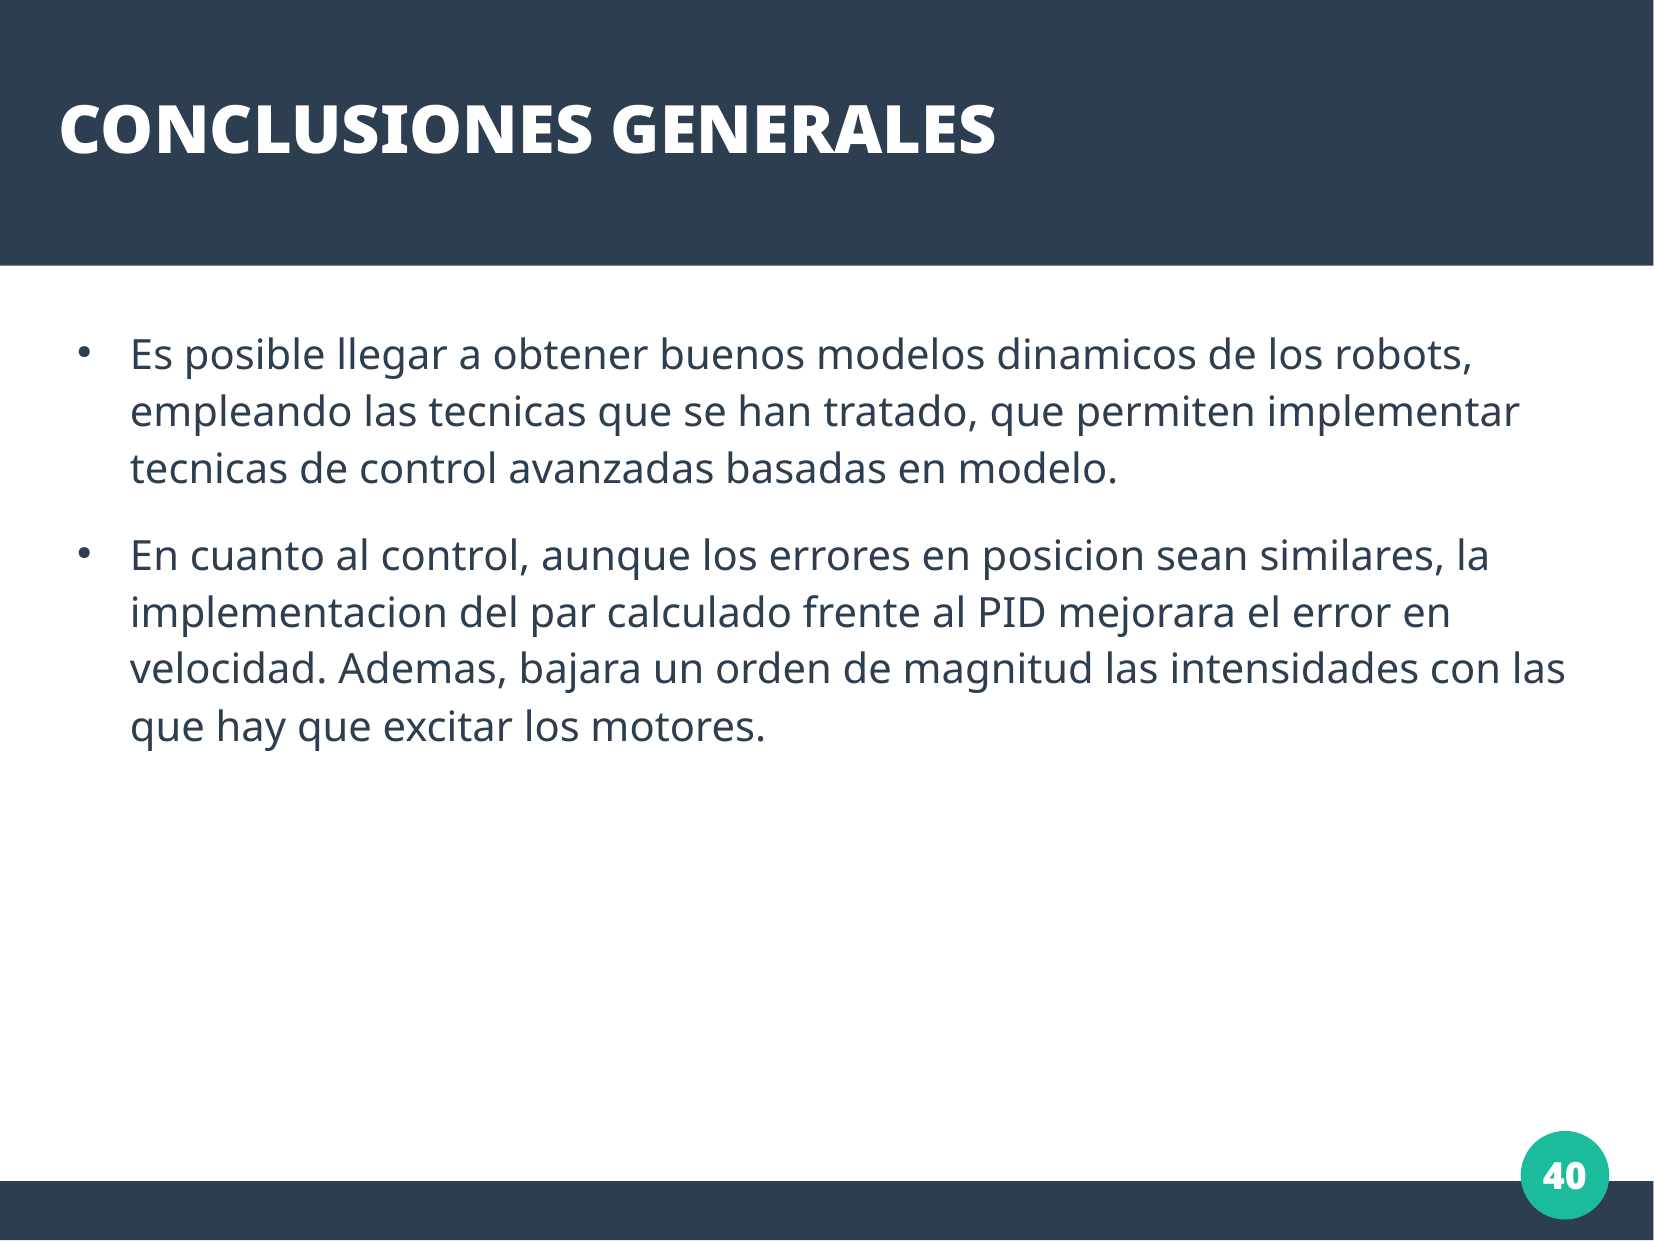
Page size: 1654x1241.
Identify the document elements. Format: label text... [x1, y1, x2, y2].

title CONCLUSIONES GENERALES [59, 49, 1595, 207]
list Es posible llegar a obtener buenos modelos dinamicos de los robots, empleando las tecnicas que se han tratado, que permiten implementar tecnicas de control avanzadas basadas en modelo. En cuanto al control, aunque los errores en posicion sean similares, la implementacion del par calculado frente al PID mejorara el error en velocidad. Ademas, bajara un orden de magnitud las intensidades con las que hay que excitar los motores. [59, 324, 1595, 1152]
